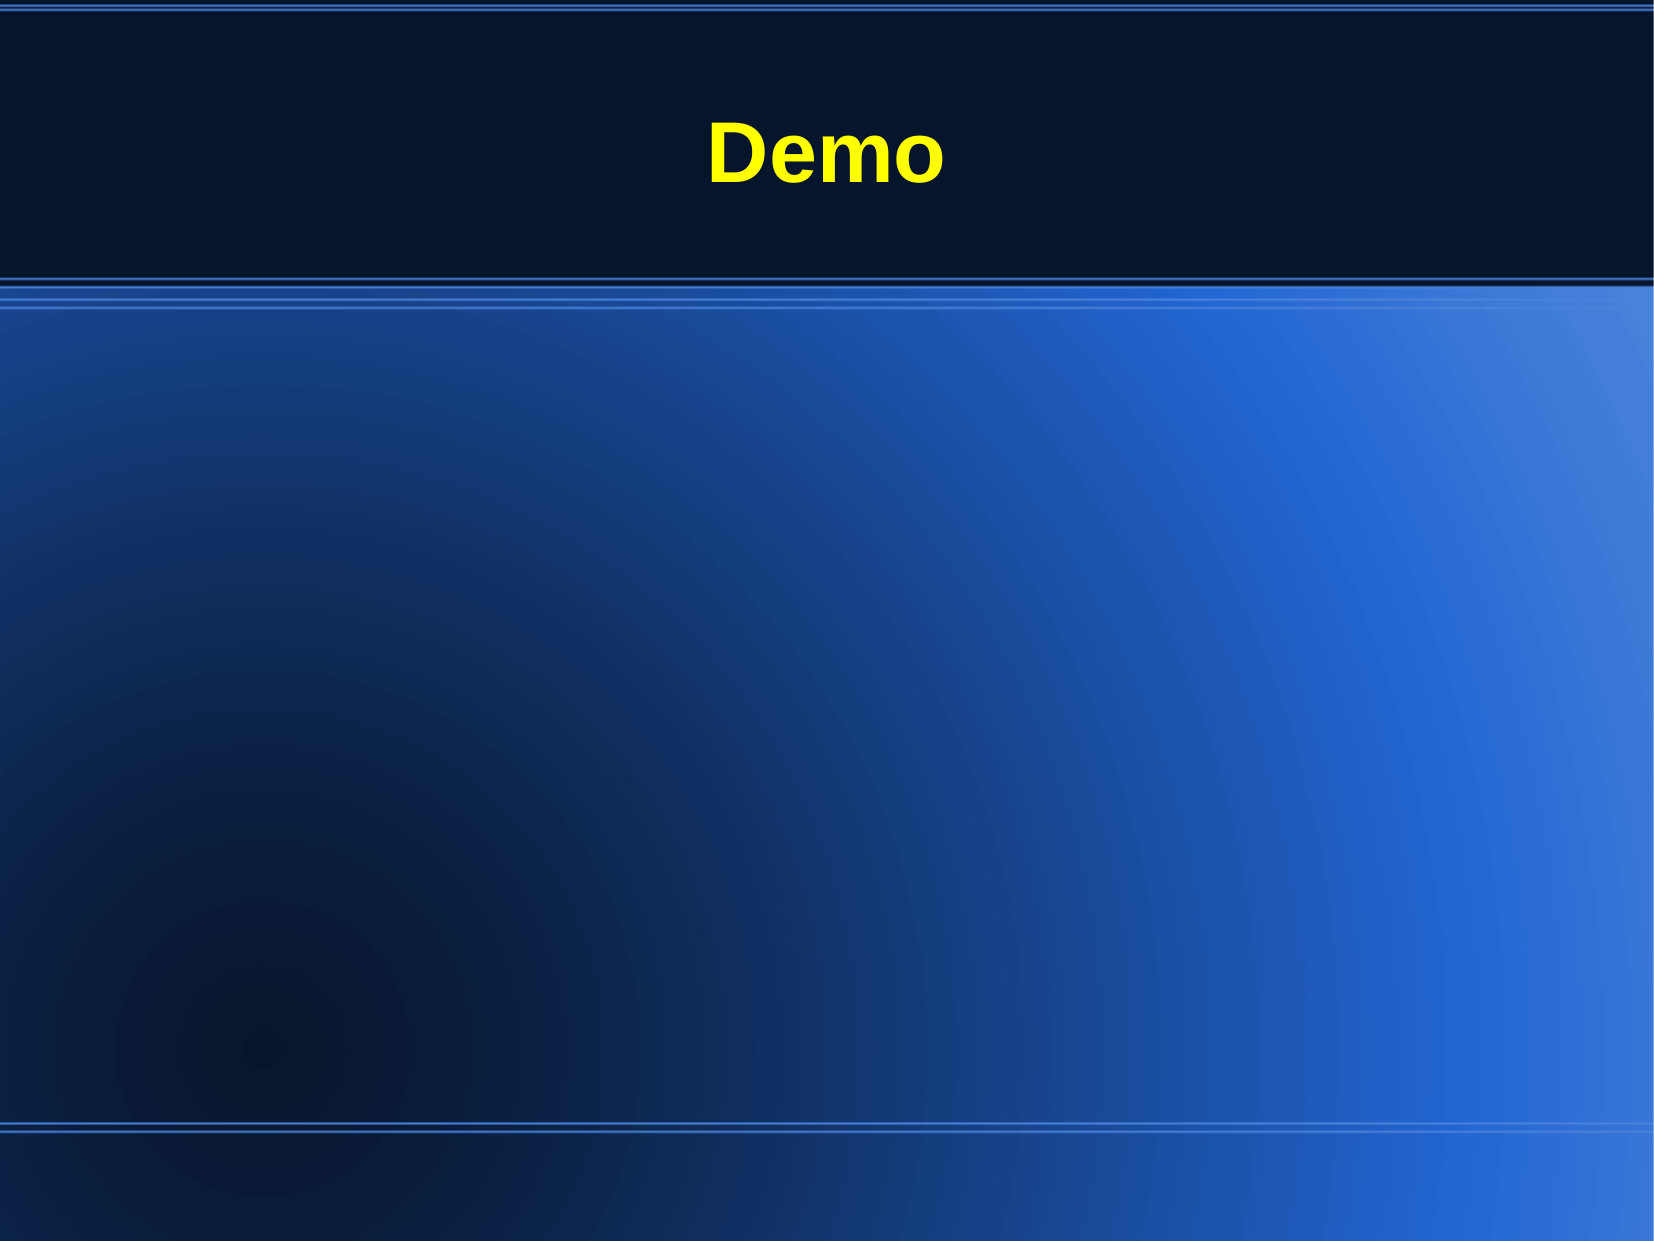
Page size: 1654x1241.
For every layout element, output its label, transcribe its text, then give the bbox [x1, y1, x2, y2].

picture [0, 0, 1654, 1241]
title Demo [82, 49, 1571, 257]
